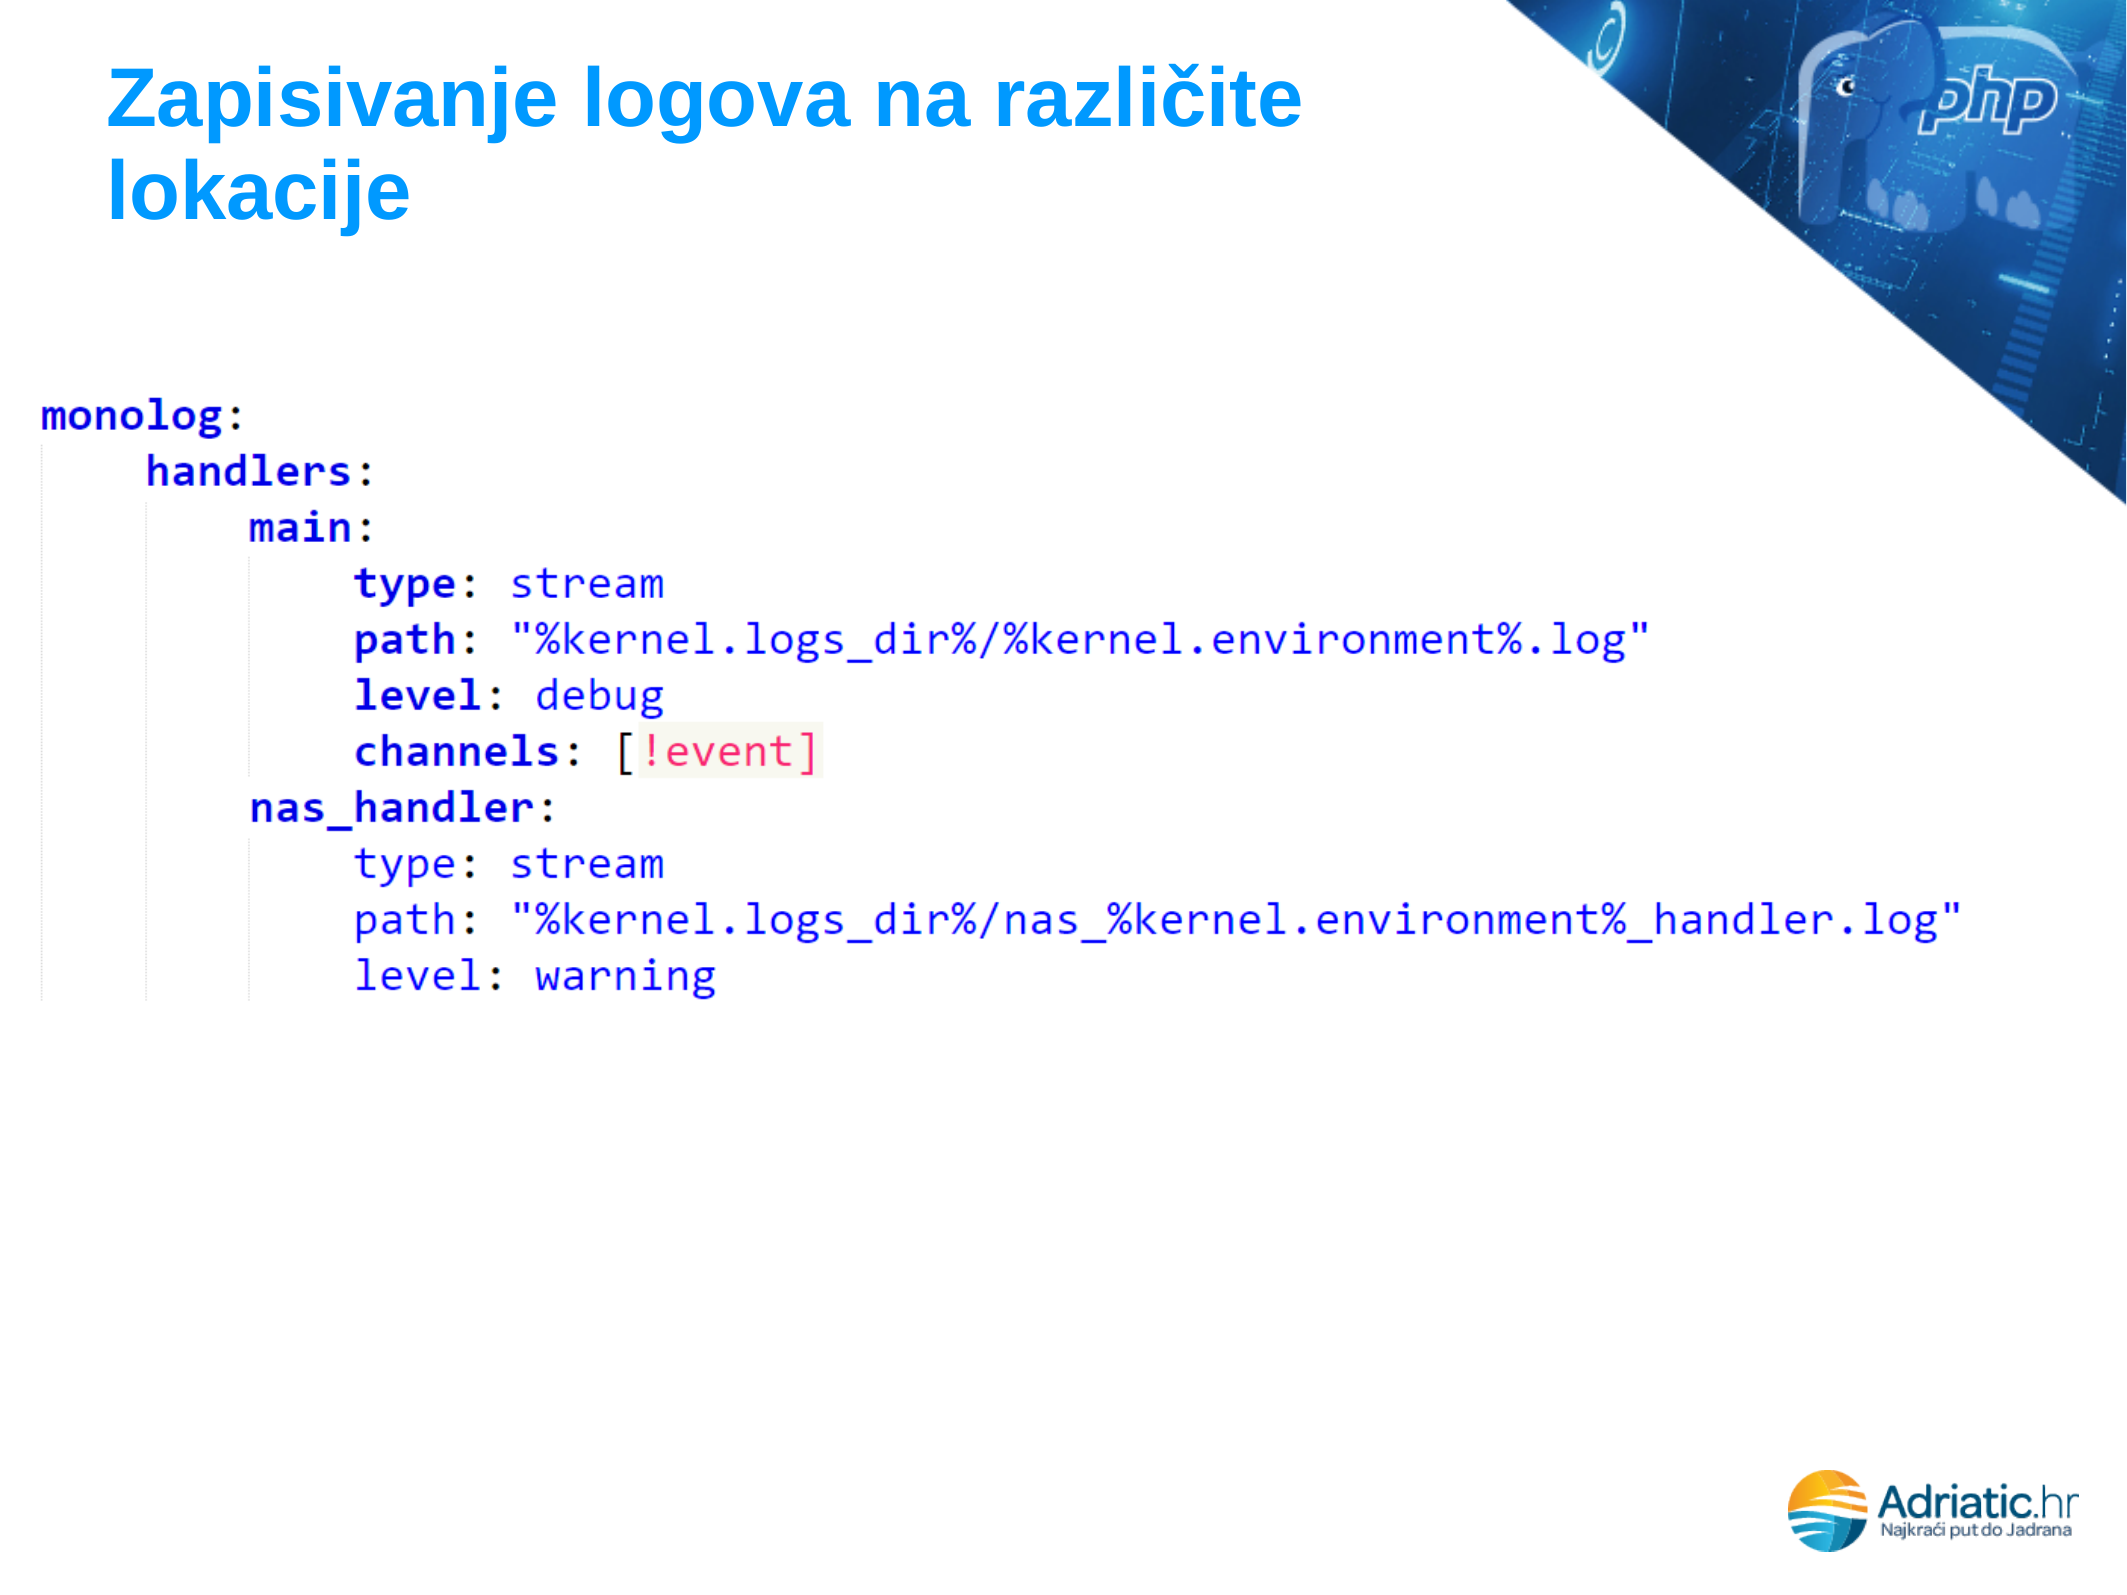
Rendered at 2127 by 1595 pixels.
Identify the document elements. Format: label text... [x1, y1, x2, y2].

picture [23, 0, 2127, 1016]
picture [1788, 1470, 2079, 1552]
title Zapisivanje logova na različite lokacije [106, 51, 1630, 238]
